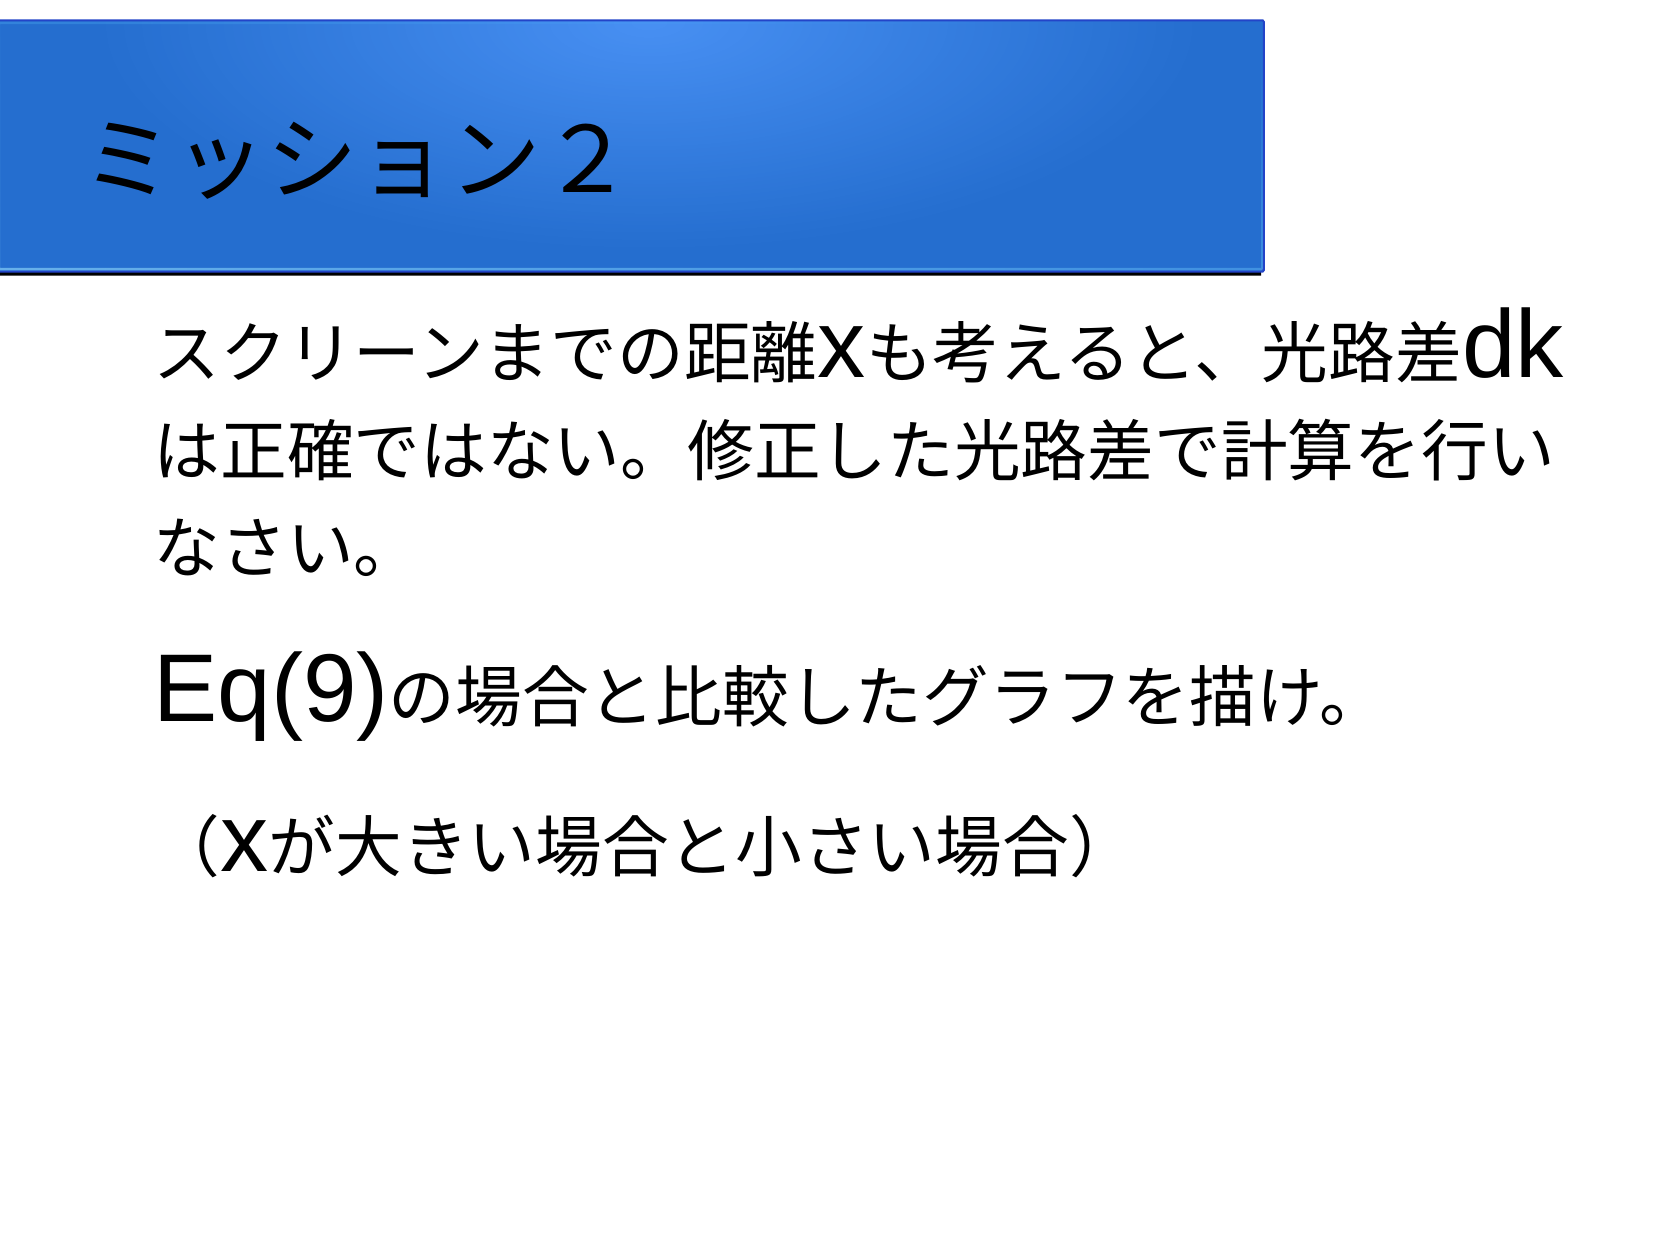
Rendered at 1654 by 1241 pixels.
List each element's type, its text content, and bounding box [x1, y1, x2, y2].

title ミッション２ [82, 49, 1571, 257]
list スクリーンまでの距離xも考えると、光路差dkは正確ではない。修正した光路差で計算を行いなさい。 Eq(9)の場合と比較したグラフを描け。 （xが大きい場合と小さい場合） [82, 290, 1571, 1010]
